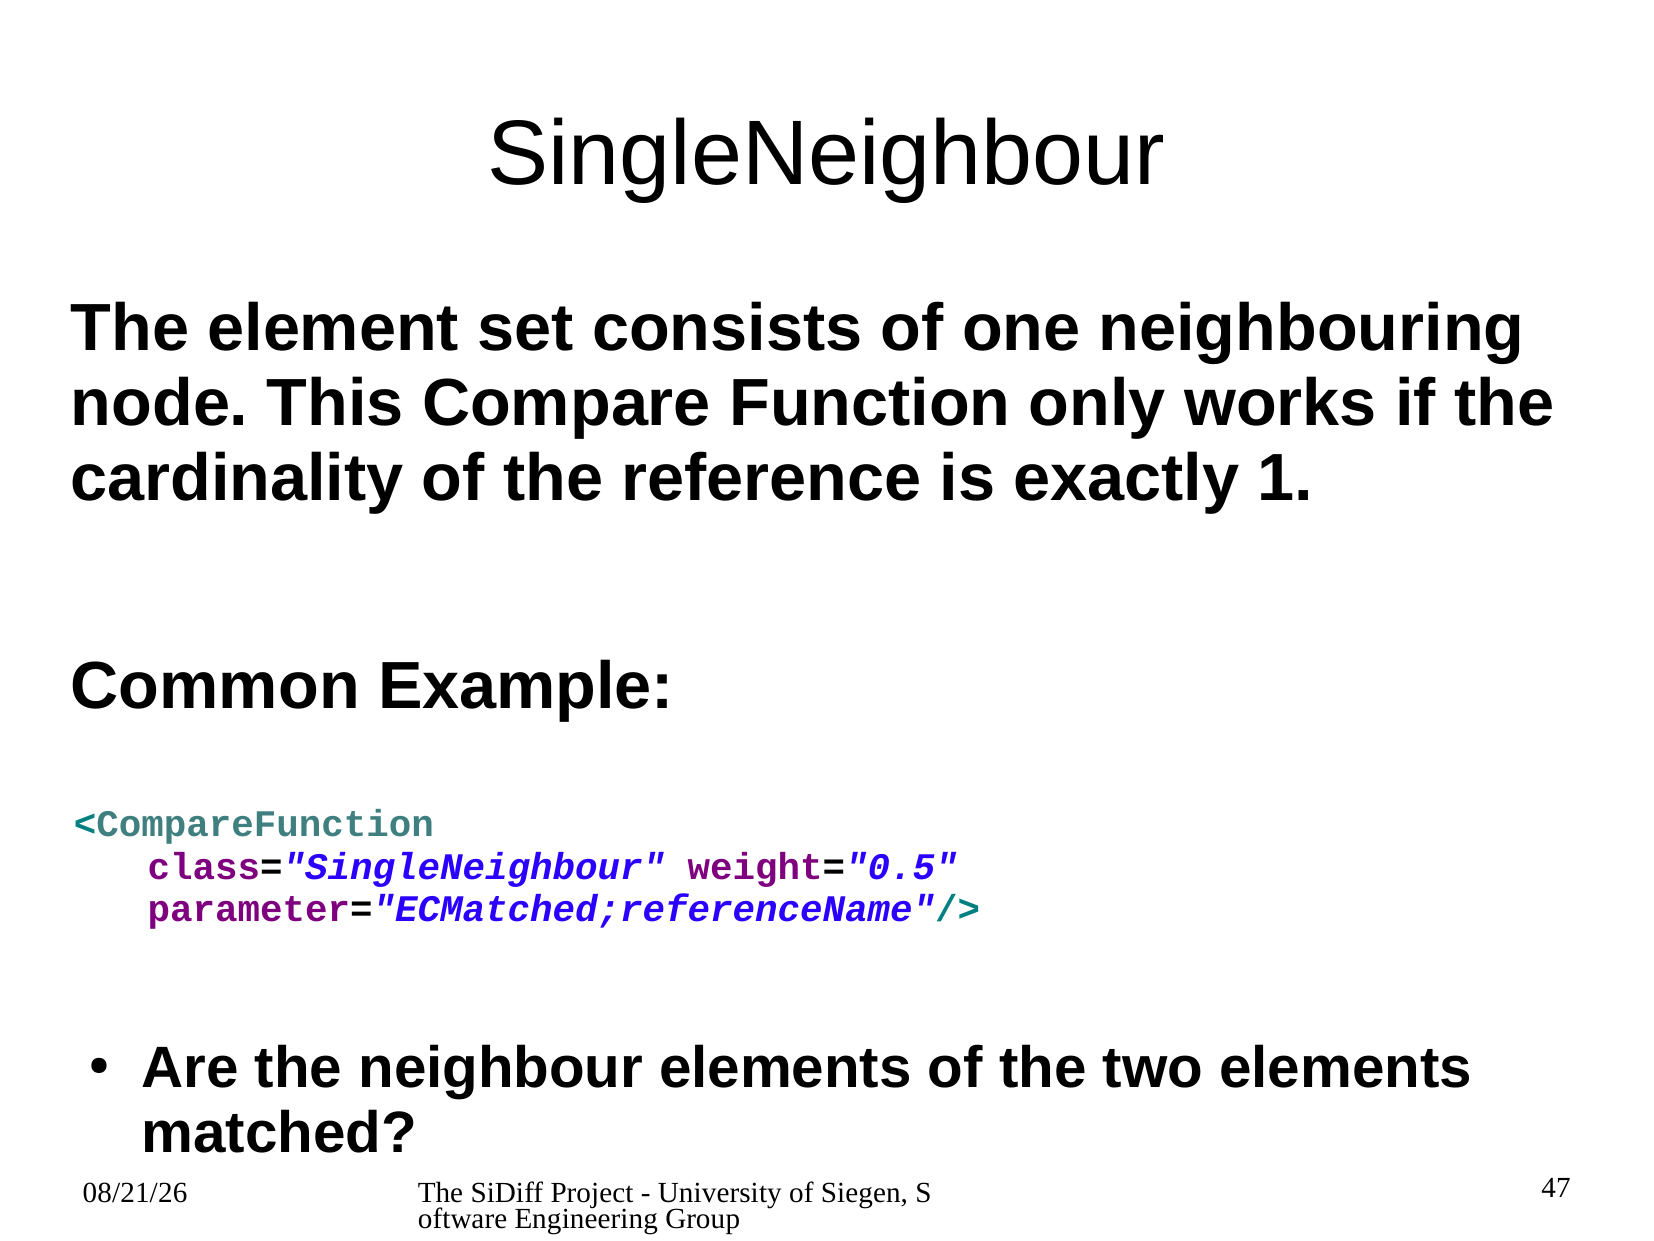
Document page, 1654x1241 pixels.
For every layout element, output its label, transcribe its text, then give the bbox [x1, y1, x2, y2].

list The element set consists of one neighbouring node. This Compare Function only works if the cardinality of the reference is exactly 1. Common Example: <CompareFunction class="SingleNeighbour" weight="0.5" parameter="ECMatched;referenceName"/> Are the neighbour elements of the two elements matched? [0, 290, 1654, 1241]
title SingleNeighbour [82, 49, 1571, 257]
